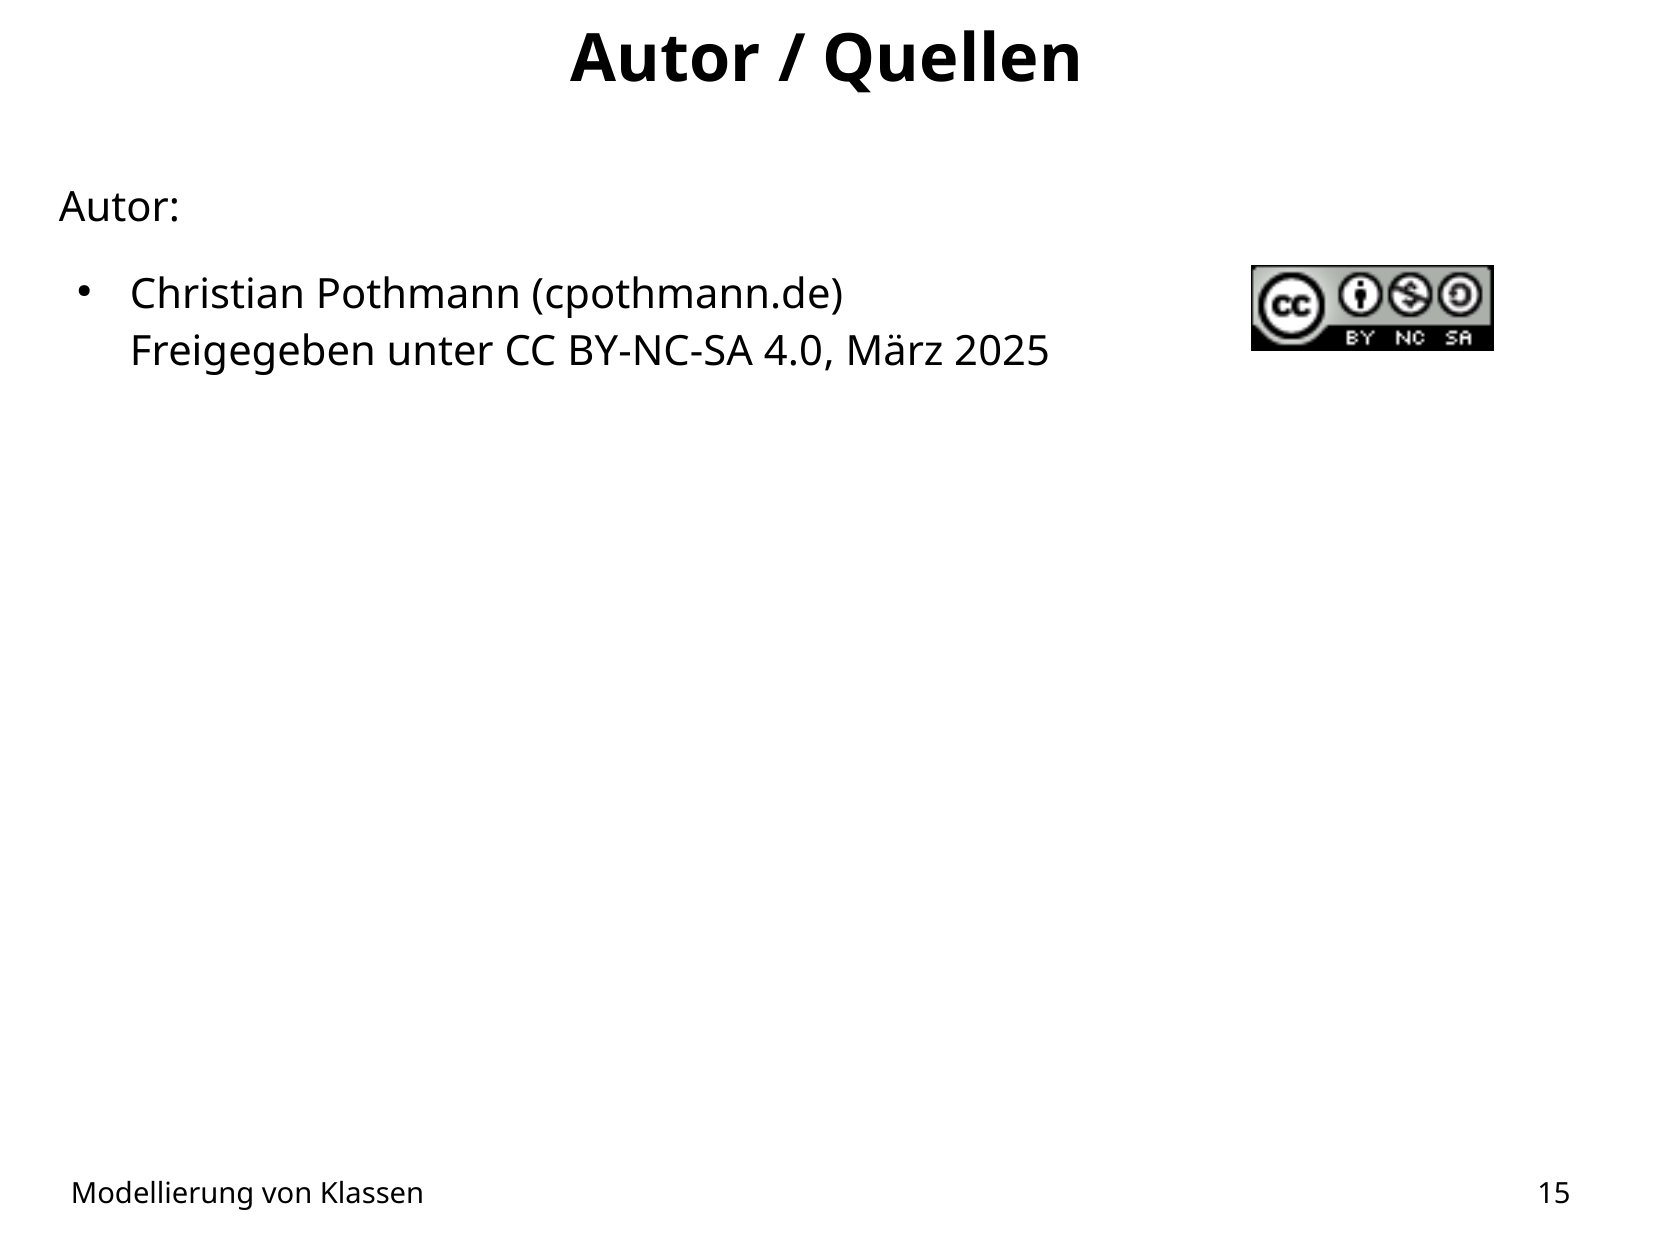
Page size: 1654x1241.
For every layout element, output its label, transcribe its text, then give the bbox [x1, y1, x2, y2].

title Autor / Quellen [0, 5, 1654, 107]
list Autor: Christian Pothmann (cpothmann.de) Freigegeben unter CC BY-NC-SA 4.0, März 2025 [59, 177, 1583, 1146]
picture [1251, 265, 1494, 351]
